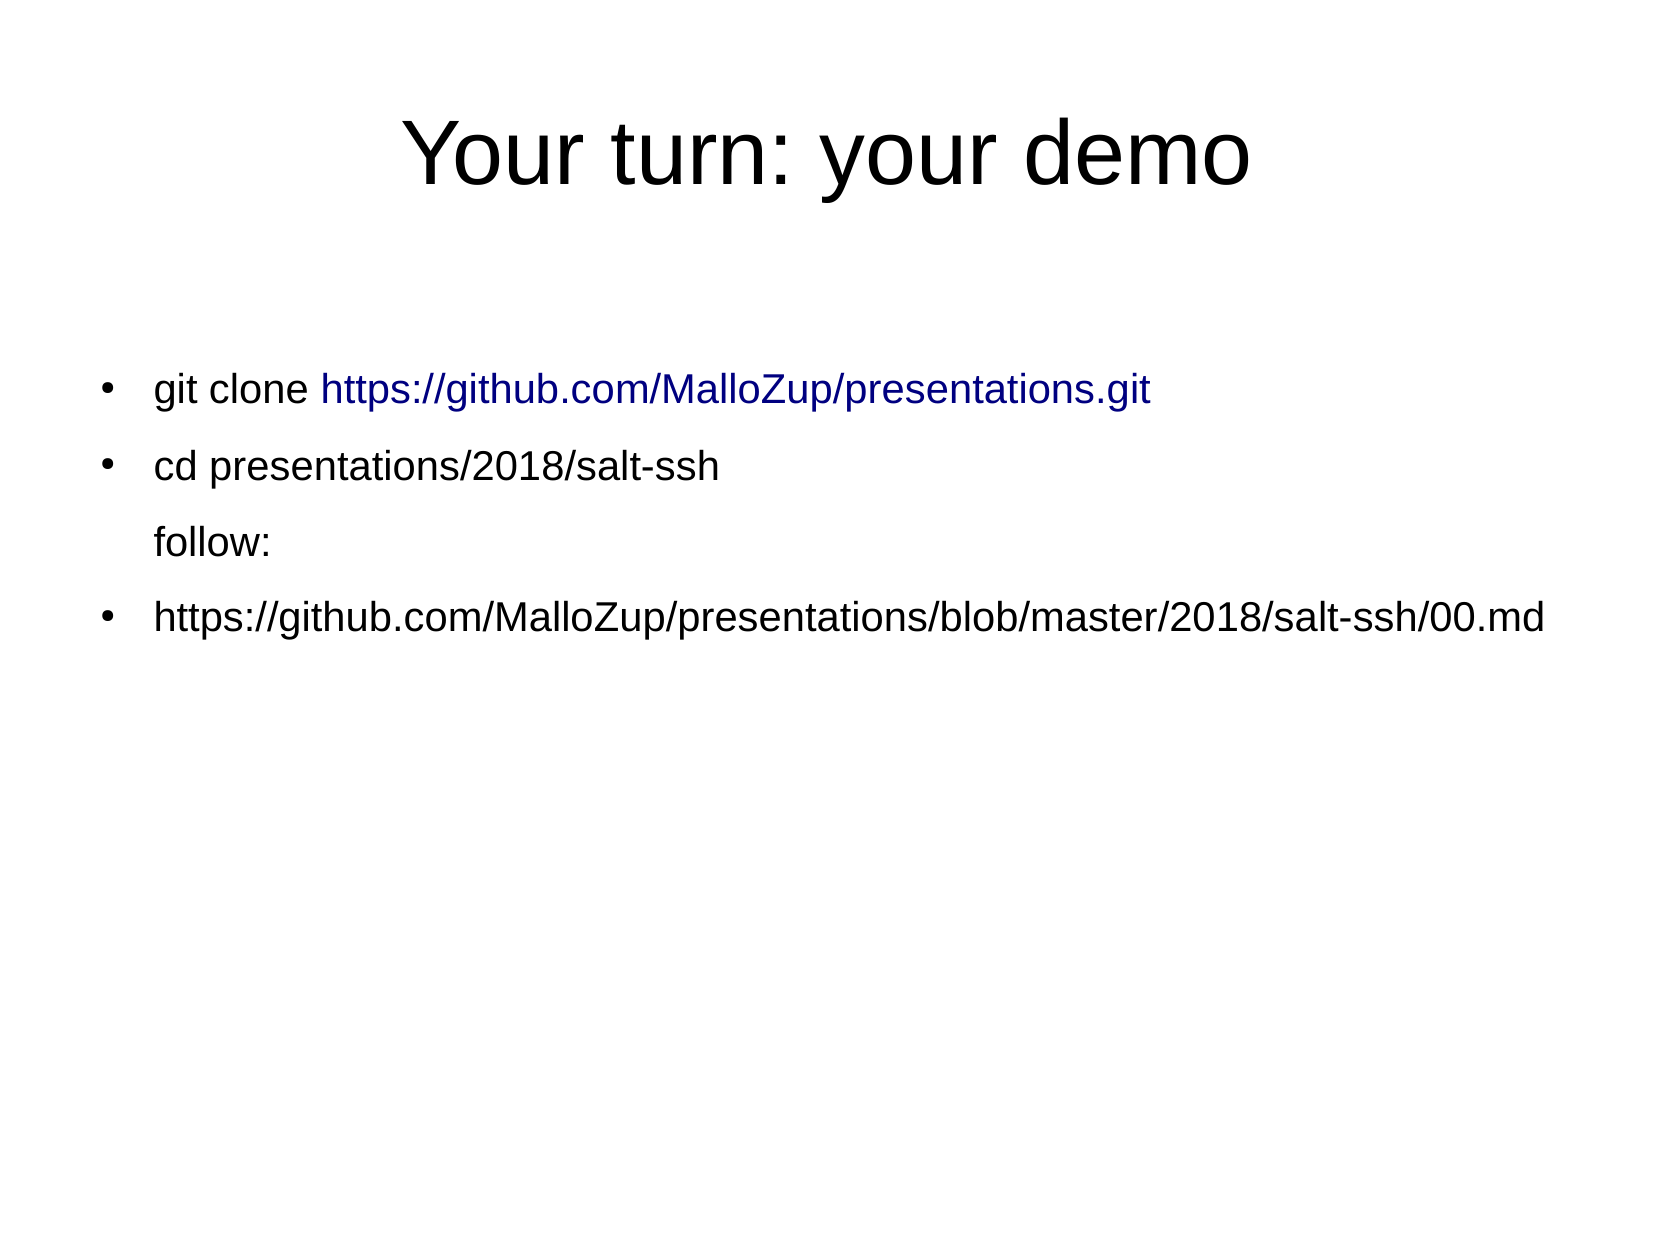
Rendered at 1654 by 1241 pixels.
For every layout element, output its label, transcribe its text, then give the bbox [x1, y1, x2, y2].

list git clone https://github.com/MalloZup/presentations.git cd presentations/2018/salt-ssh follow: https://github.com/MalloZup/presentations/blob/master/2018/salt-ssh/00.md [82, 290, 1571, 1010]
title Your turn: your demo [82, 49, 1571, 257]
